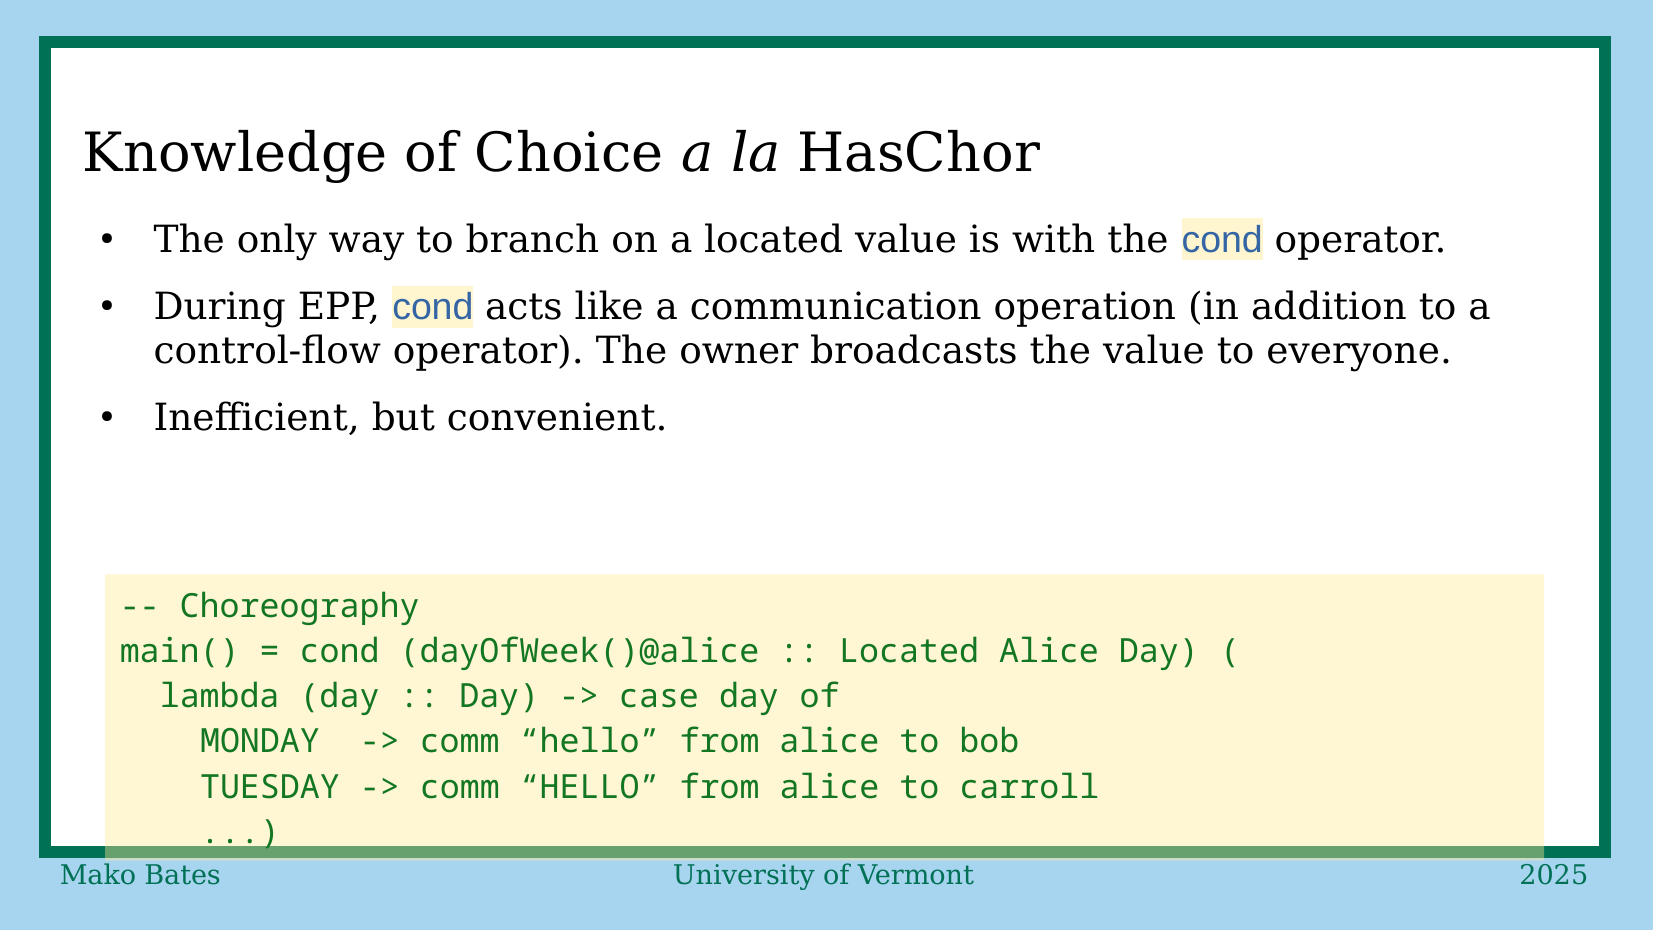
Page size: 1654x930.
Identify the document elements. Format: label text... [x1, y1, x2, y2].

title Knowledge of Choice a la HasChor [82, 101, 1571, 205]
text_box [687, 864, 691, 877]
list The only way to branch on a located value is with the cond operator. During EPP, cond acts like a communication operation (in addition to a control-flow operator). The owner broadcasts the value to everyone. Inefficient, but convenient. [82, 217, 1571, 777]
text_box -- Choreography main() = cond (dayOfWeek()@alice :: Located Alice Day) ( lambda (day :: Day) -> case day of MONDAY -> comm “hello” from alice to bob TUESDAY -> comm “HELLO” from alice to carroll ...) [105, 574, 1545, 816]
